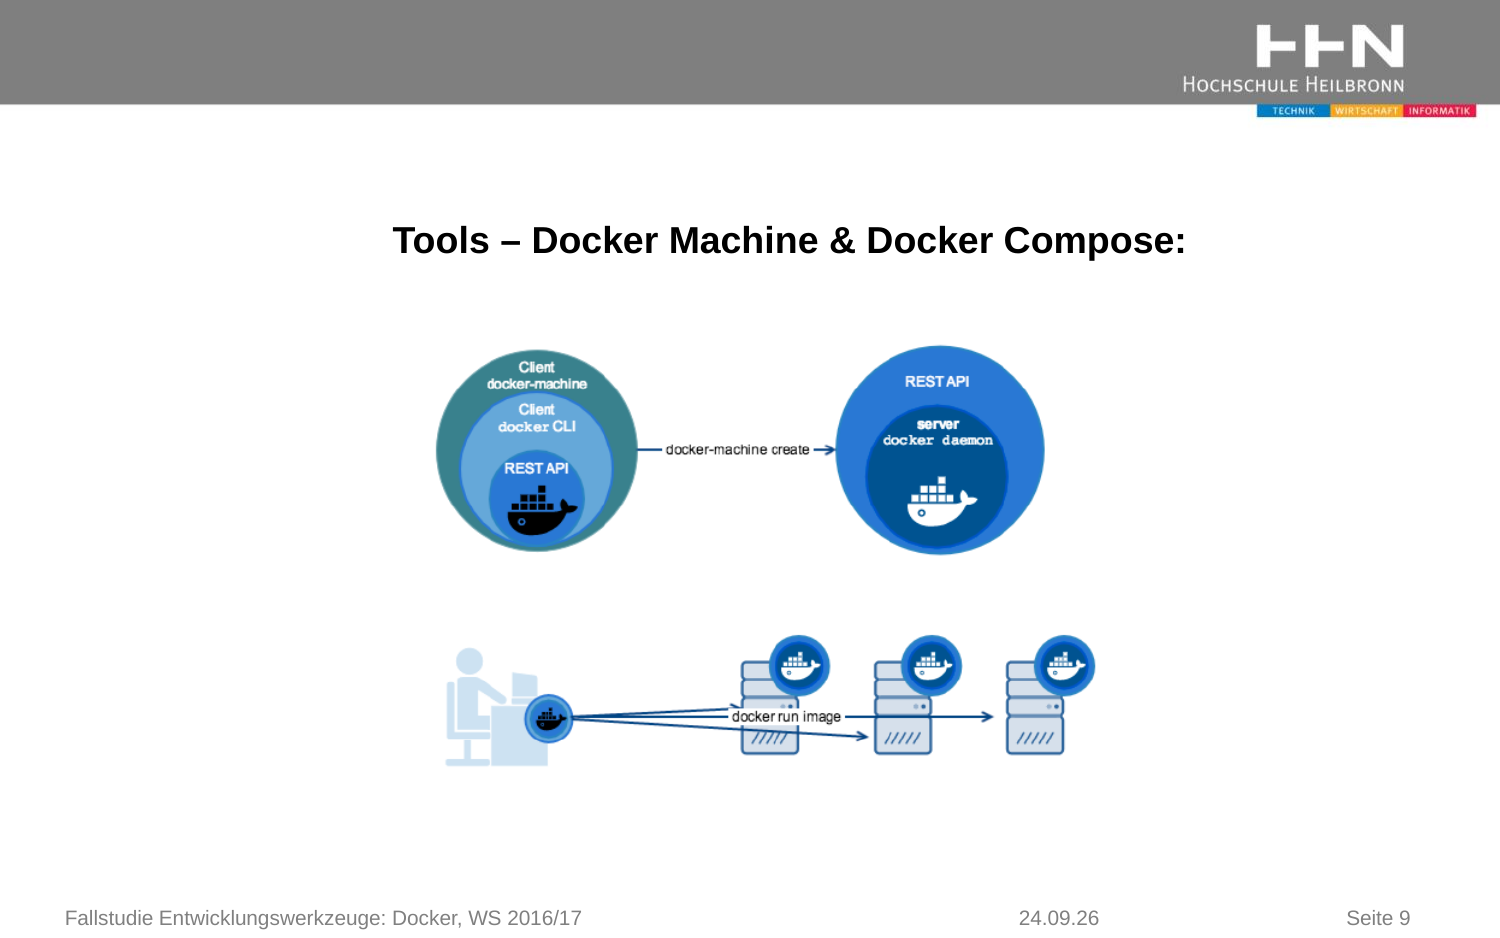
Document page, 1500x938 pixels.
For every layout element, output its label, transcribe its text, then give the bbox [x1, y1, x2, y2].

footer Fallstudie Entwicklungswerkzeuge: Docker, WS 2016/17 [64, 896, 904, 933]
slide_number Seite <number> [1331, 896, 1493, 927]
text_box Tools – Docker Machine & Docker Compose: [377, 212, 1213, 270]
slide_number 13.12.16 [1003, 896, 1223, 937]
picture [0, 0, 1500, 938]
